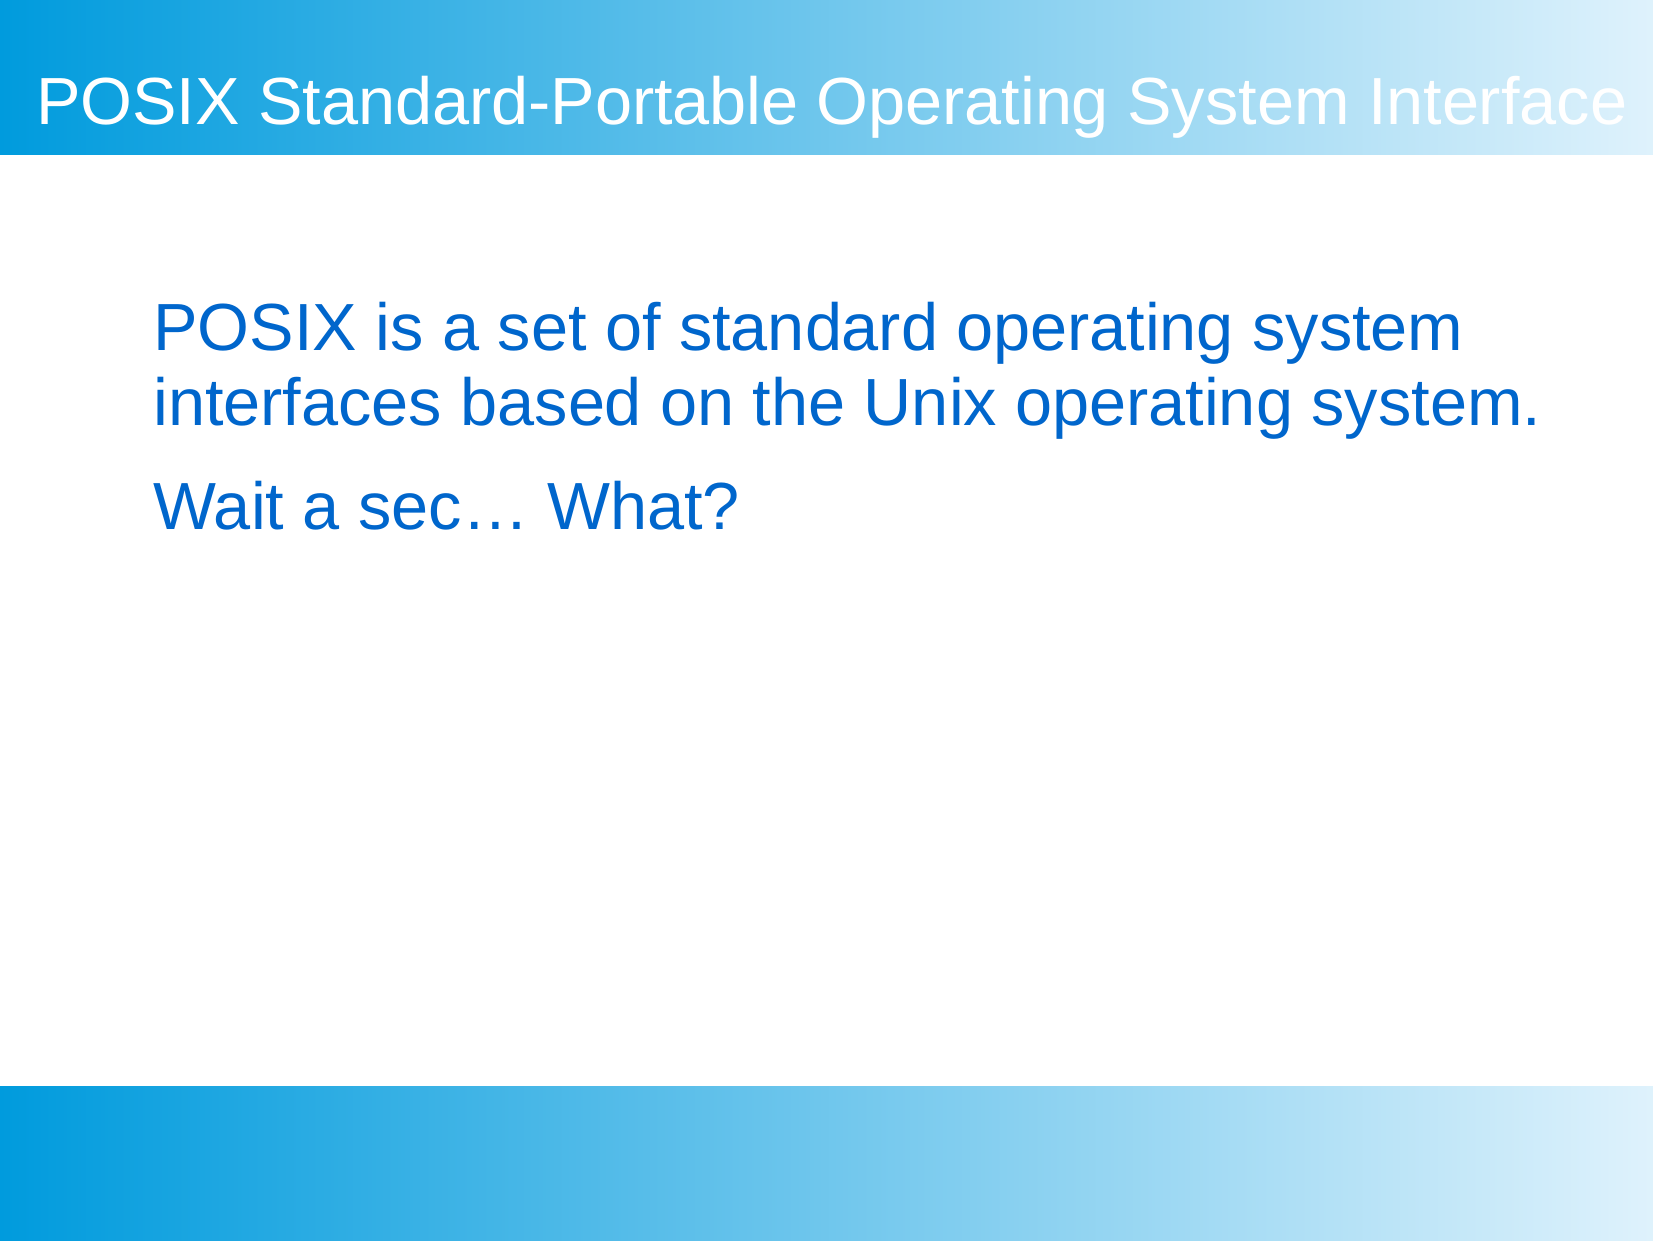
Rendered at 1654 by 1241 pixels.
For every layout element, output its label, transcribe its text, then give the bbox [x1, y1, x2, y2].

list POSIX is a set of standard operating system interfaces based on the Unix operating system. Wait a sec… What? [82, 290, 1571, 1010]
title POSIX Standard-Portable Operating System Interface [0, 0, 1654, 205]
